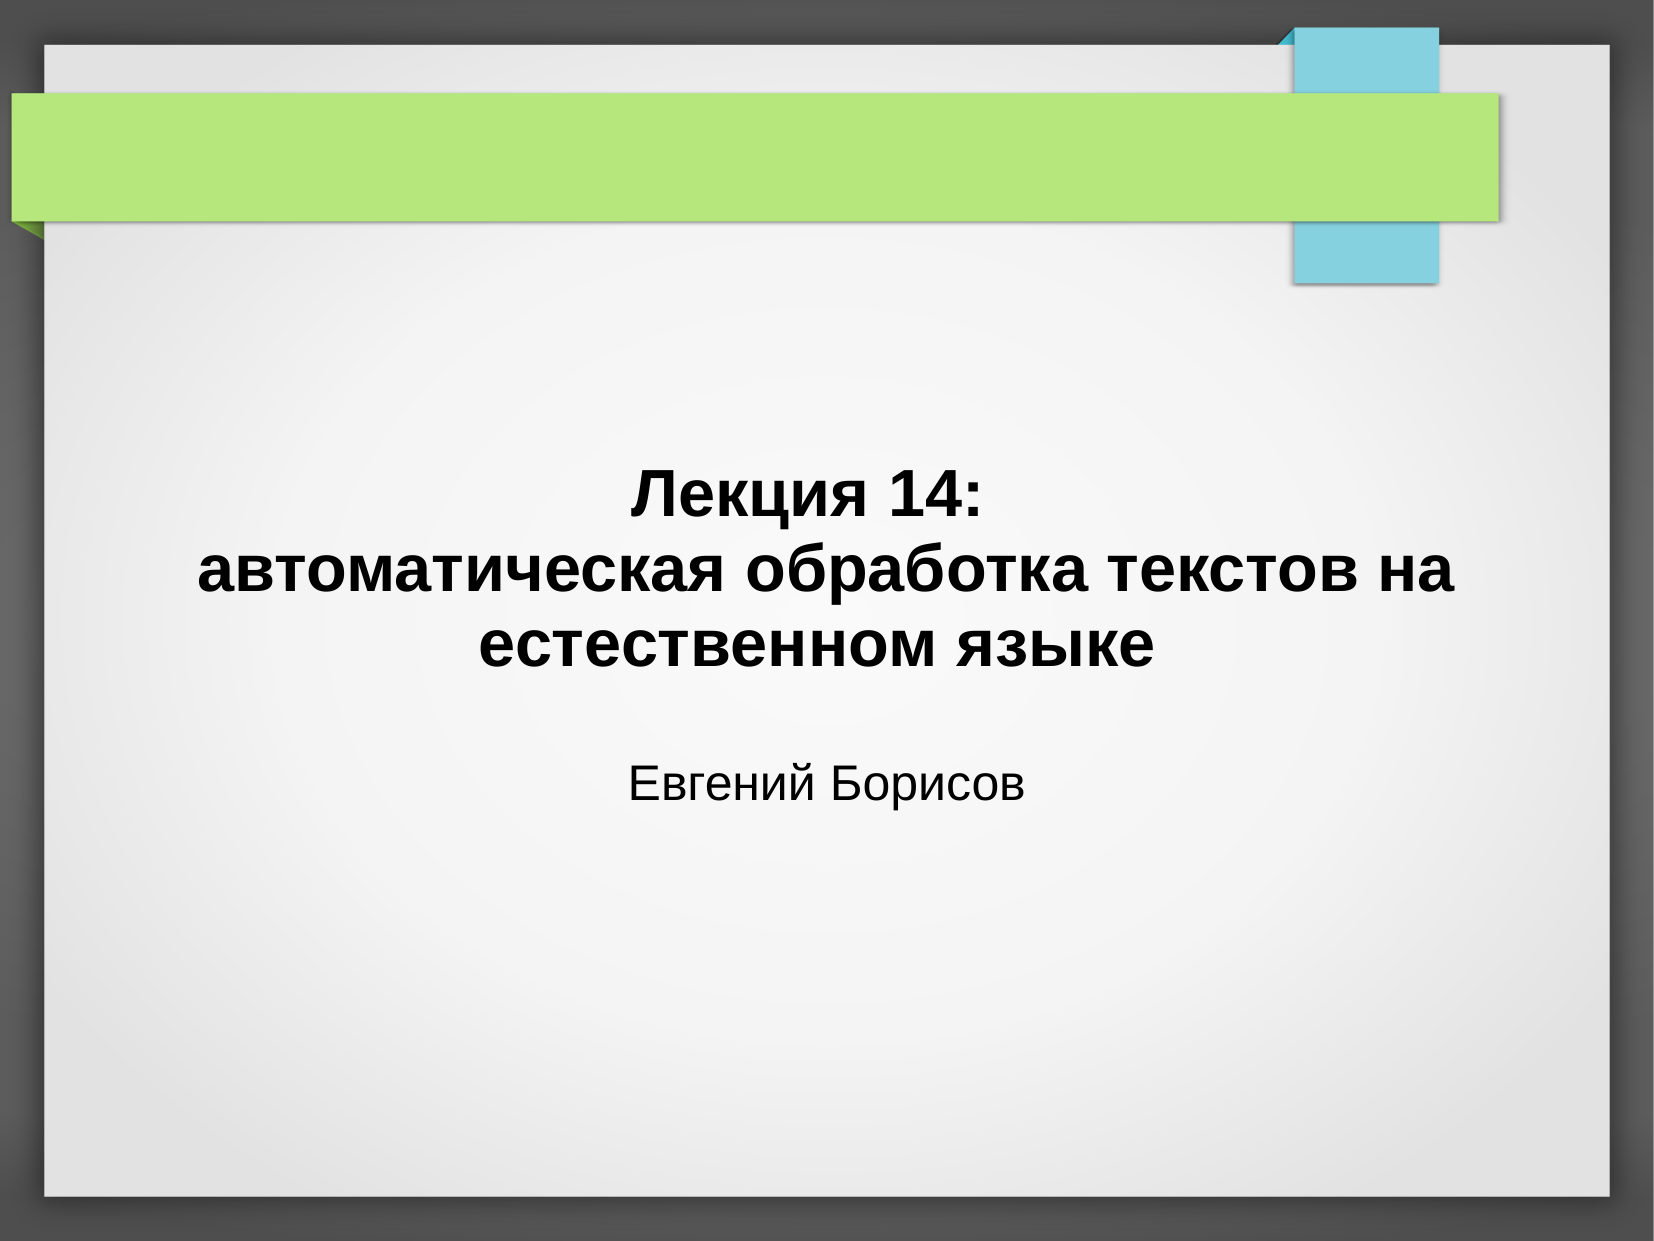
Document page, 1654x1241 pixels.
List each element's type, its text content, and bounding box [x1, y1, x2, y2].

picture [0, 0, 1654, 1241]
subtitle Лекция 14: автоматическая обработка текстов на естественном языке Евгений Борисов [82, 290, 1571, 1010]
